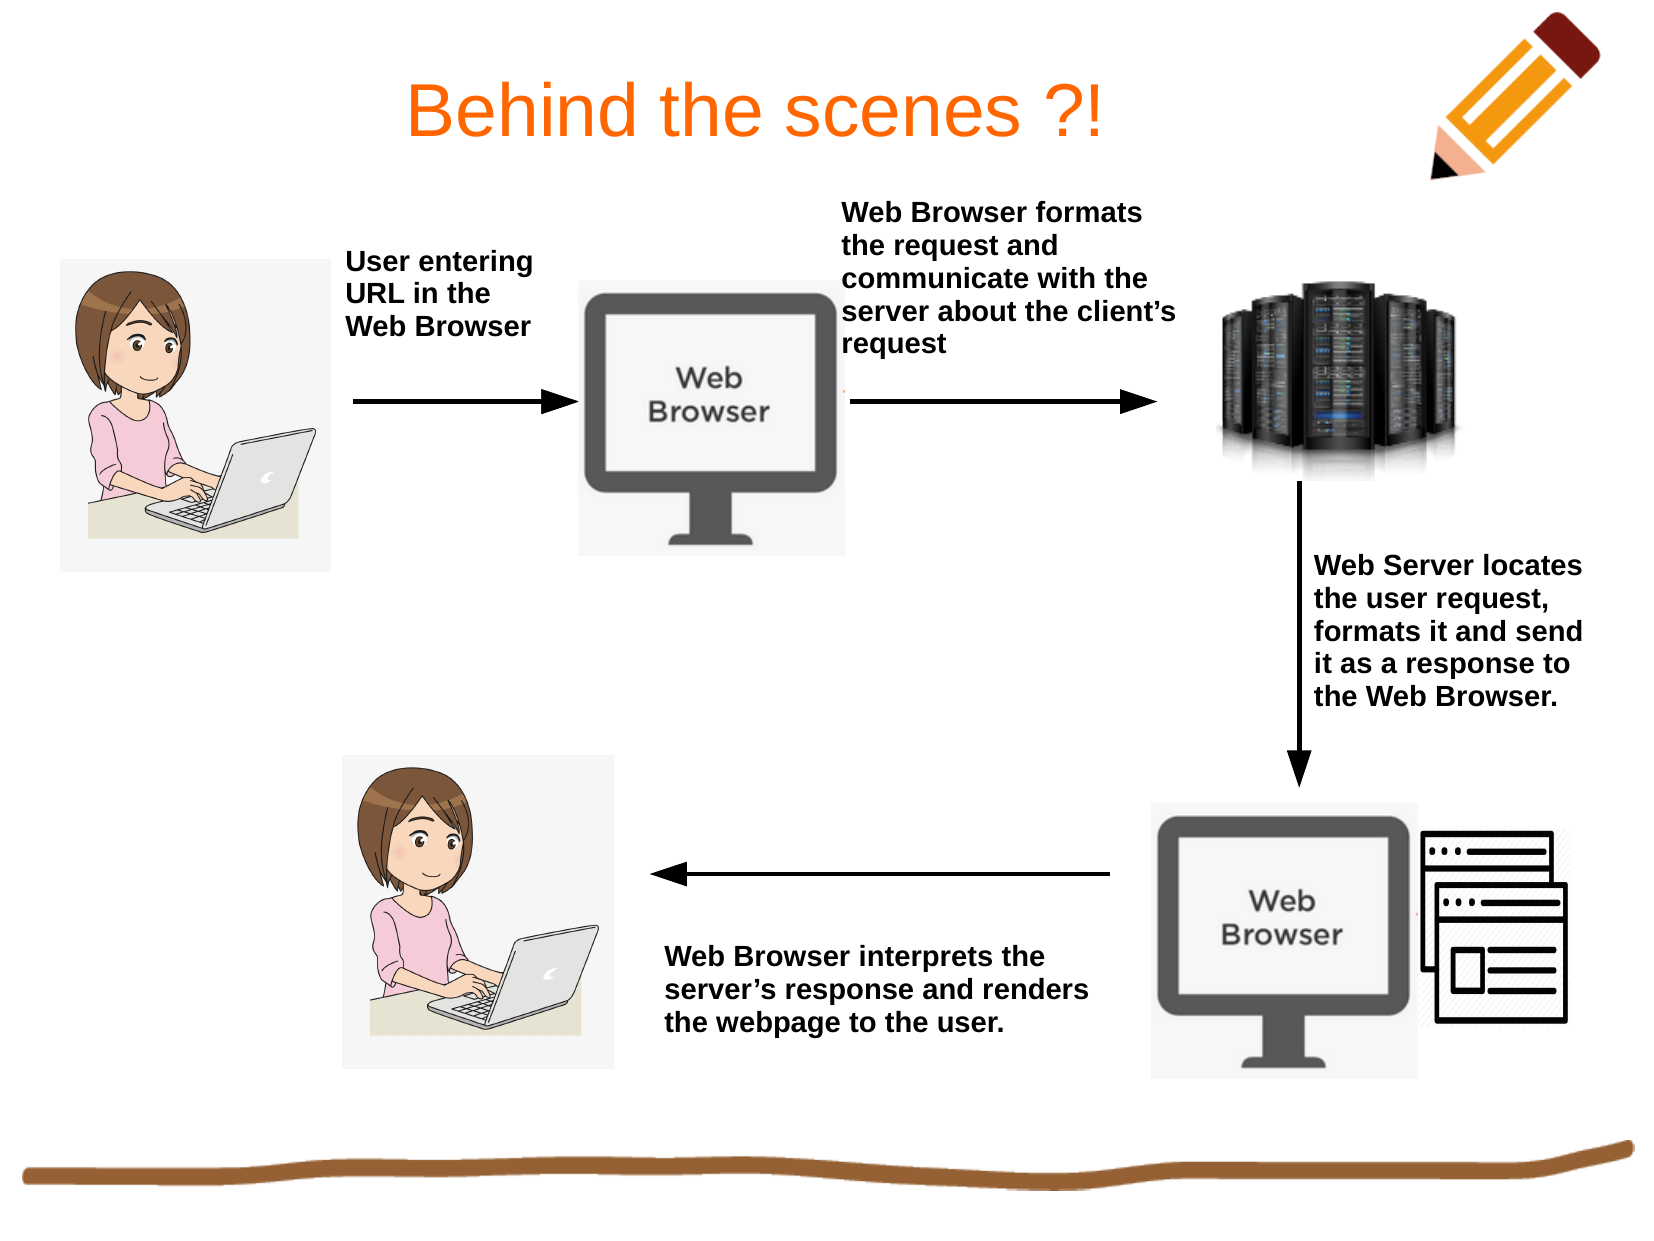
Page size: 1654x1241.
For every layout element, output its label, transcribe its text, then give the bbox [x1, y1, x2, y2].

text_box Web Server locates the user request, formats it and send it as a response to the Web Browser. [1299, 541, 1619, 721]
picture [342, 755, 614, 1069]
title Behind the scenes ?! [82, 49, 1430, 172]
picture [1216, 270, 1465, 481]
picture [1151, 803, 1571, 1079]
text_box User entering URL in the Web Browser [330, 237, 567, 378]
picture [578, 280, 845, 556]
picture [60, 259, 331, 573]
picture [1430, 12, 1601, 181]
text_box Web Browser formats the request and communicate with the server about the client’s request [826, 188, 1205, 368]
picture [22, 1140, 1635, 1191]
text_box Web Browser interprets the server’s response and renders the webpage to the user. [649, 933, 1111, 1047]
